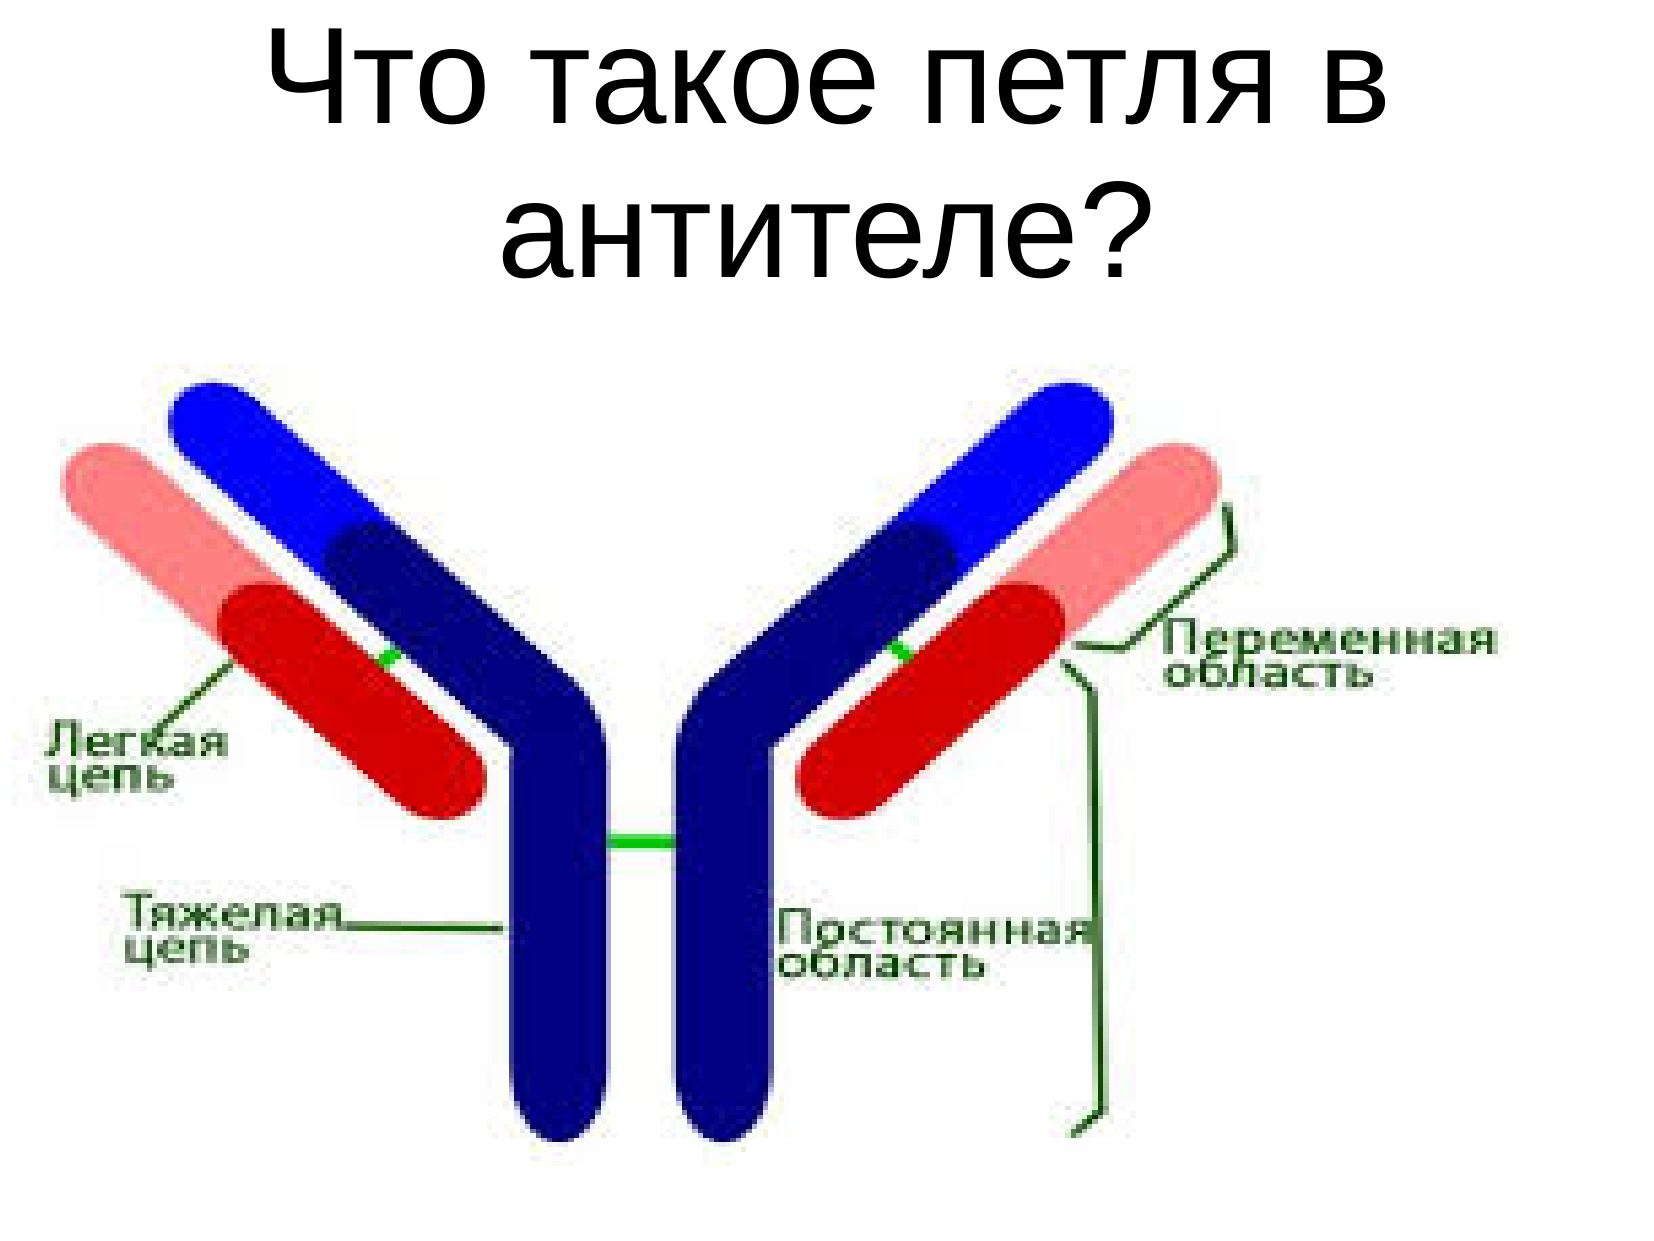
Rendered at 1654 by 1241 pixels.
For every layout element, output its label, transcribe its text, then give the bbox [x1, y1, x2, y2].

picture [12, 328, 1509, 1166]
title Что такое петля в антителе? [82, 0, 1571, 307]
